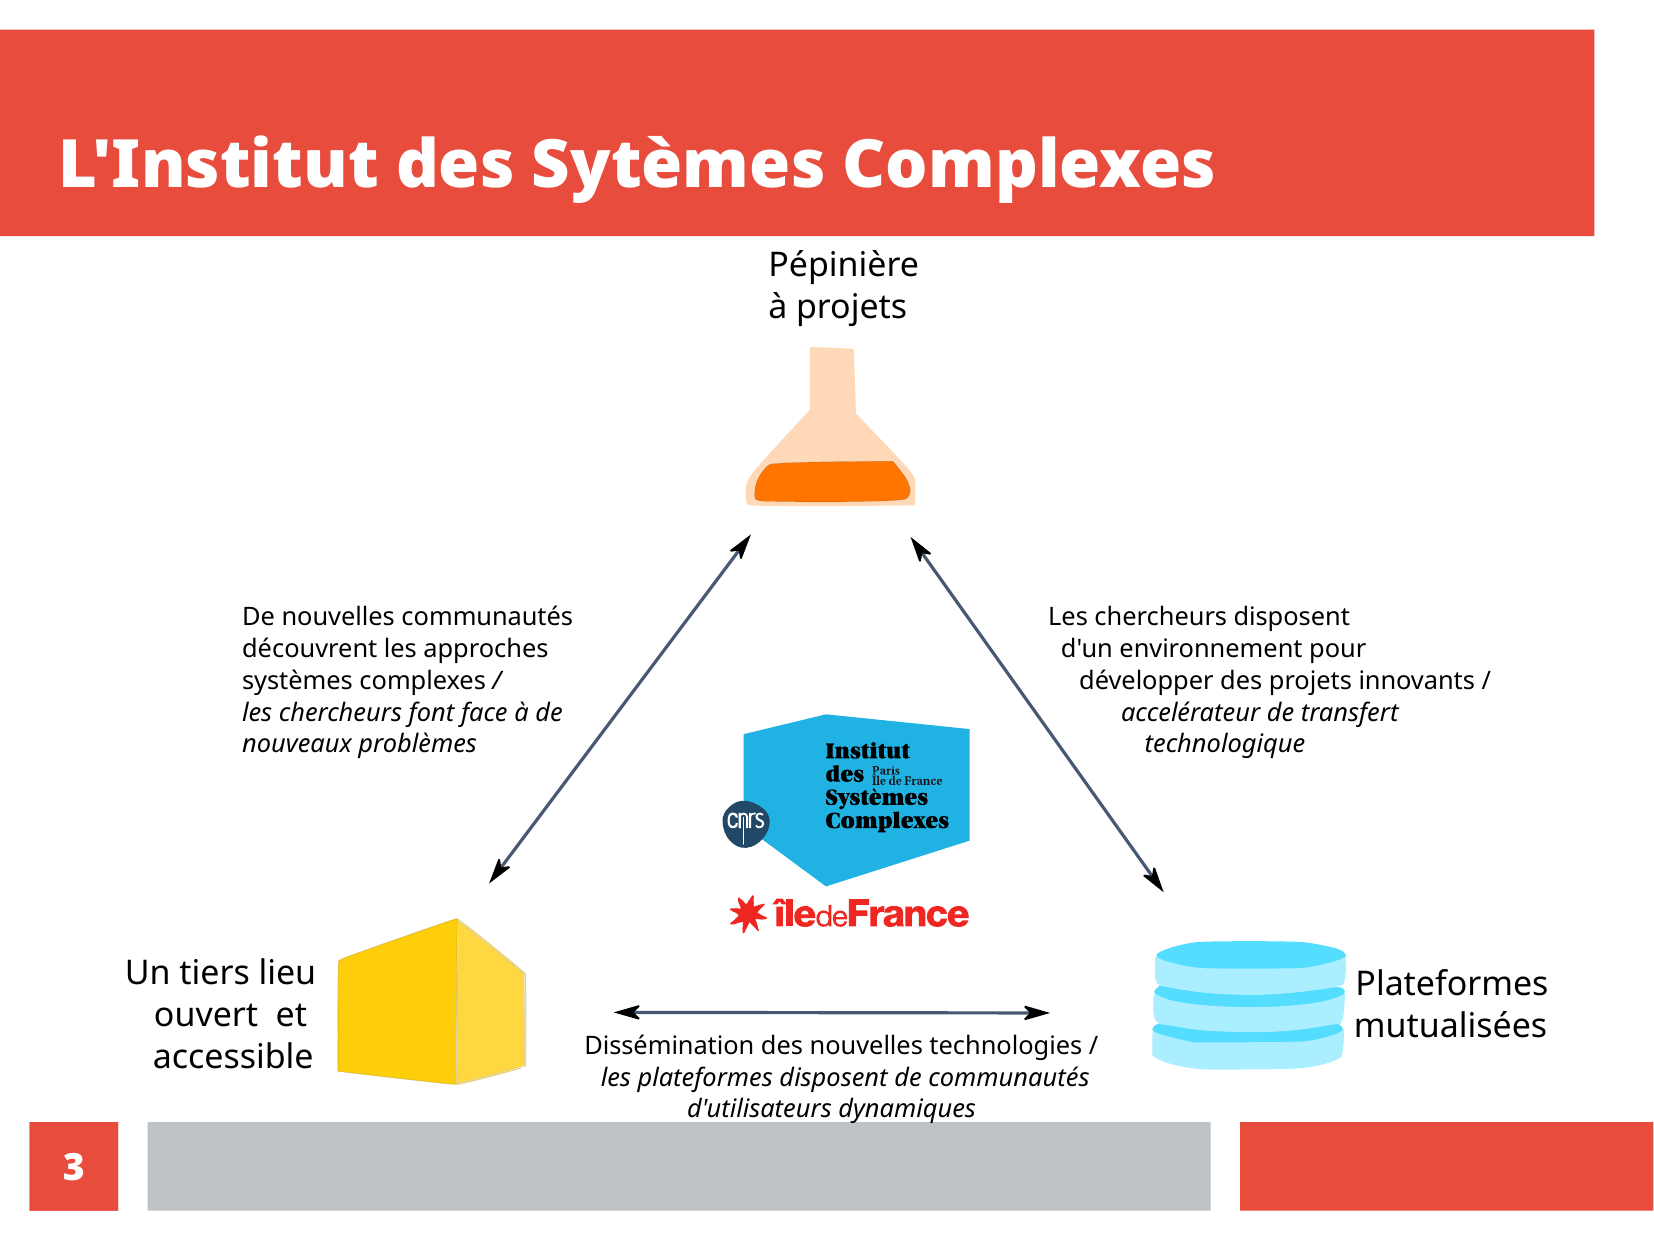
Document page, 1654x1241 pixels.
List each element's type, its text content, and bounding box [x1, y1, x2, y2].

title L'Institut des Sytèmes Complexes [59, 59, 1595, 207]
picture [100, 228, 1583, 1199]
